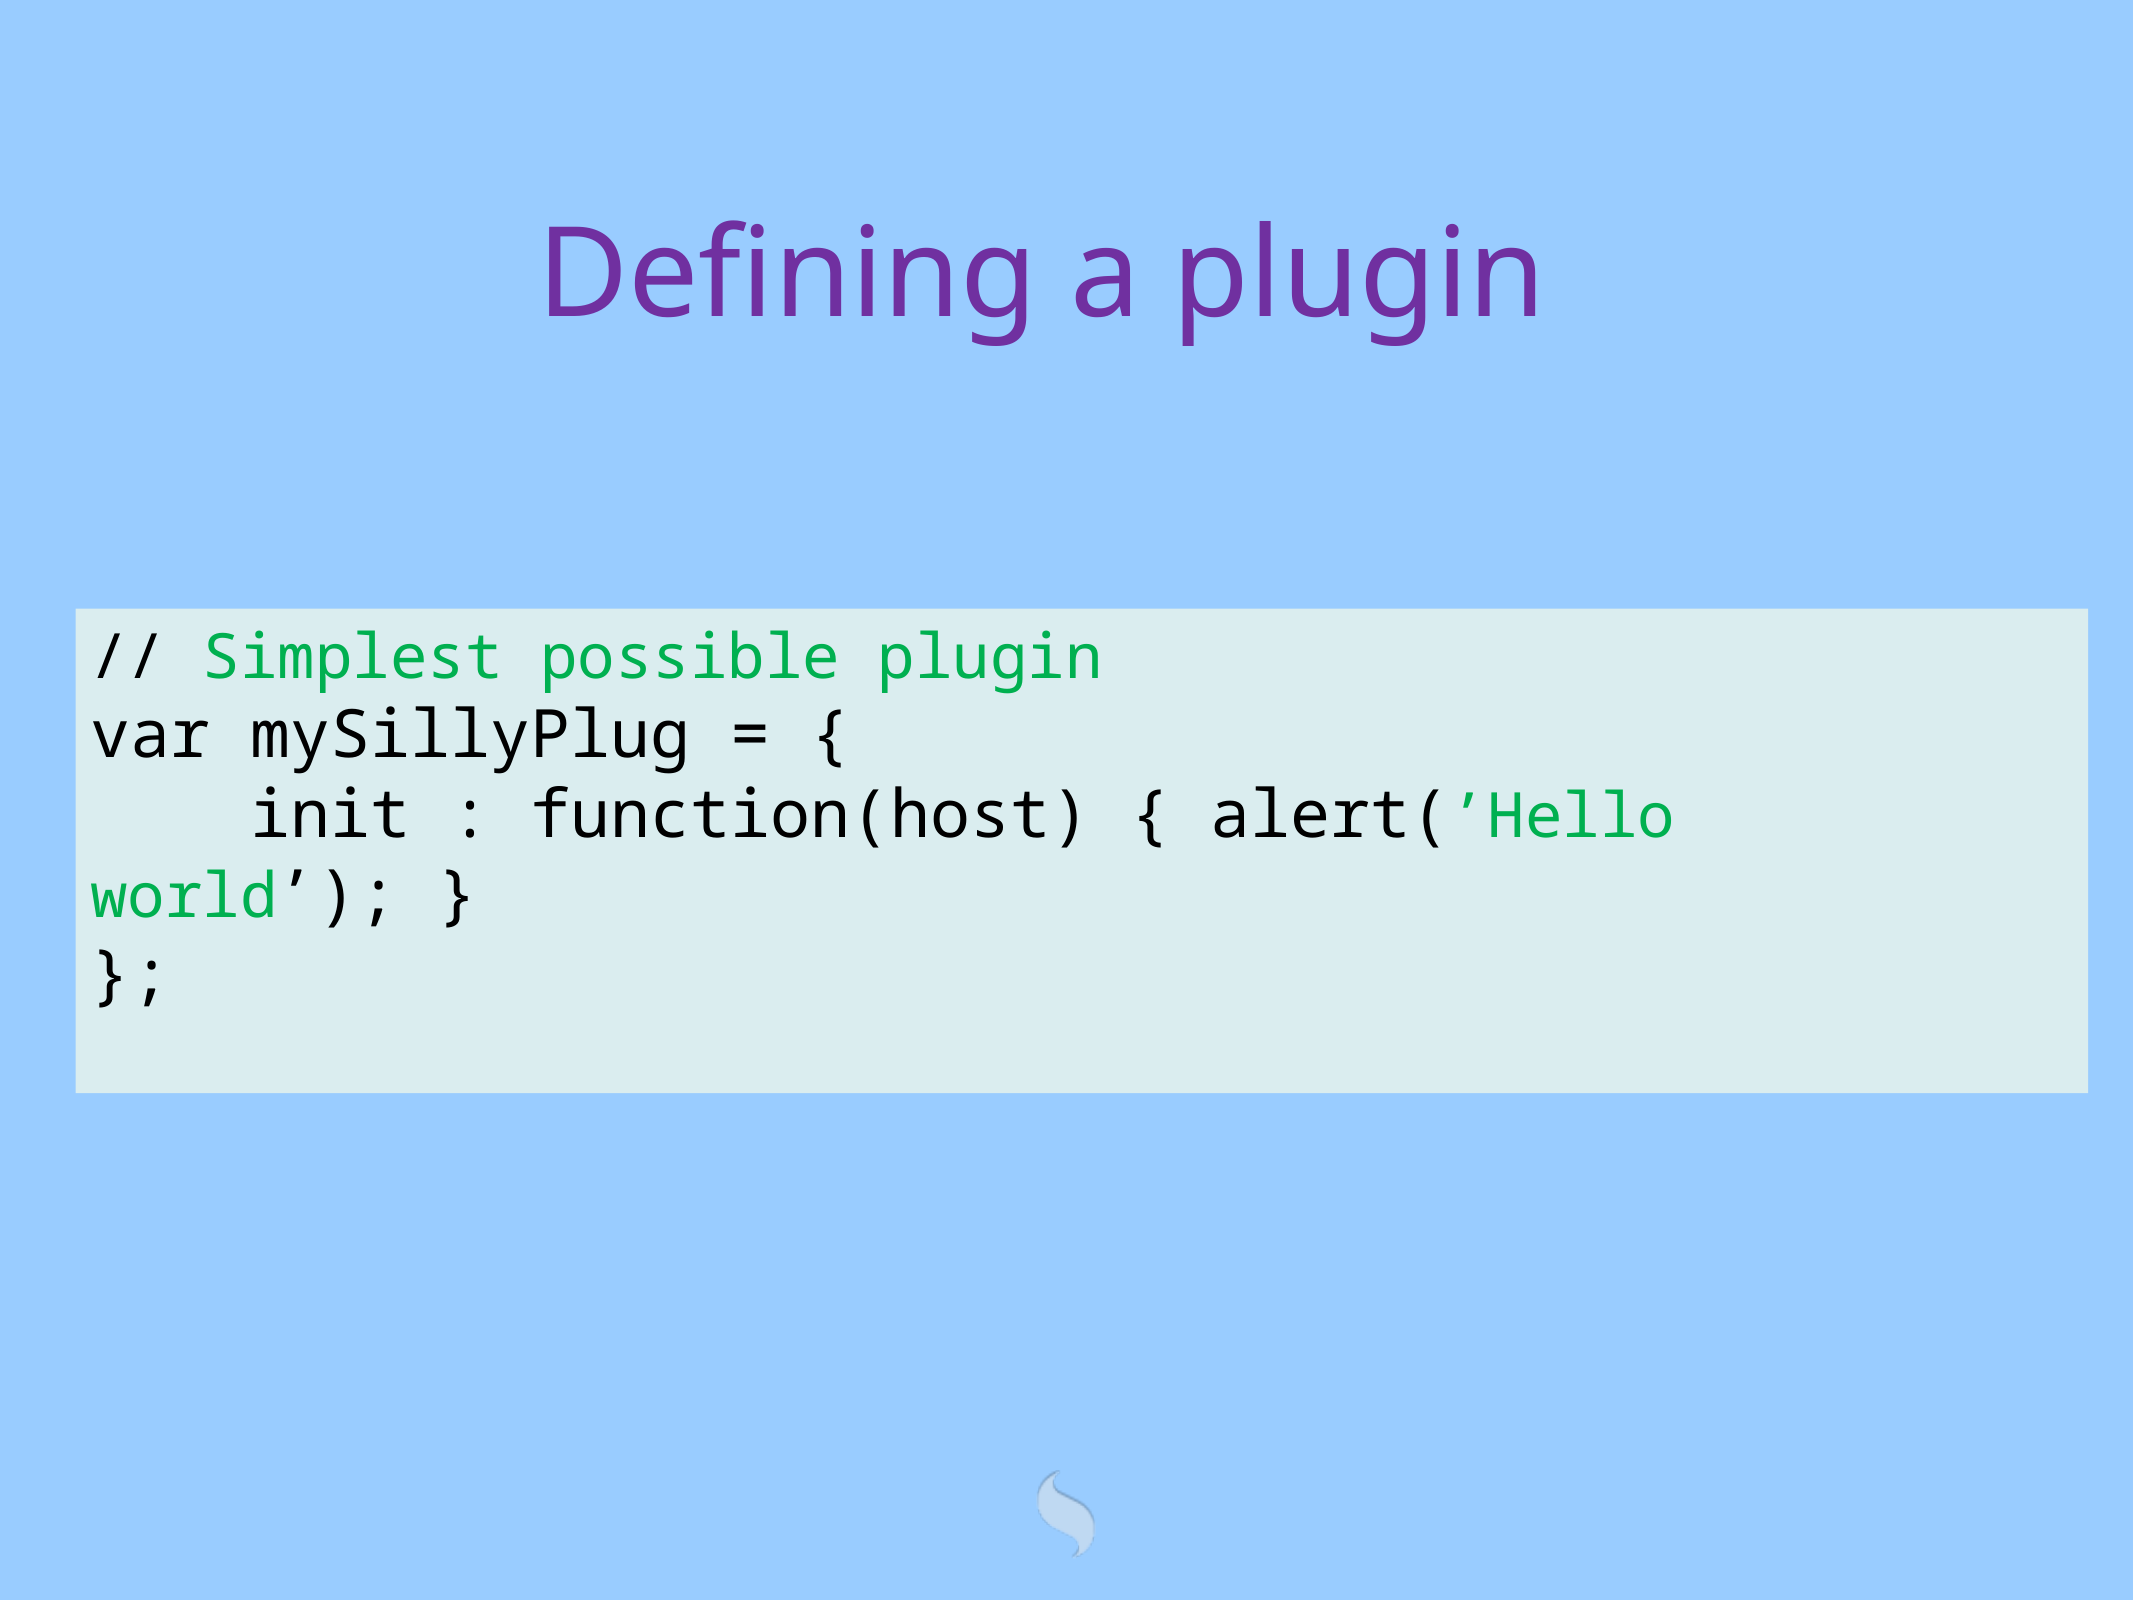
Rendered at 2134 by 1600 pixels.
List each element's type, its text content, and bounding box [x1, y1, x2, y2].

text_box // Simplest possible plugin var mySillyPlug = { init : function(host) { alert(’Hello world’); } }; [75, 608, 2089, 1094]
picture [1035, 1470, 1098, 1561]
text_box Defining a plugin [116, 112, 1967, 350]
